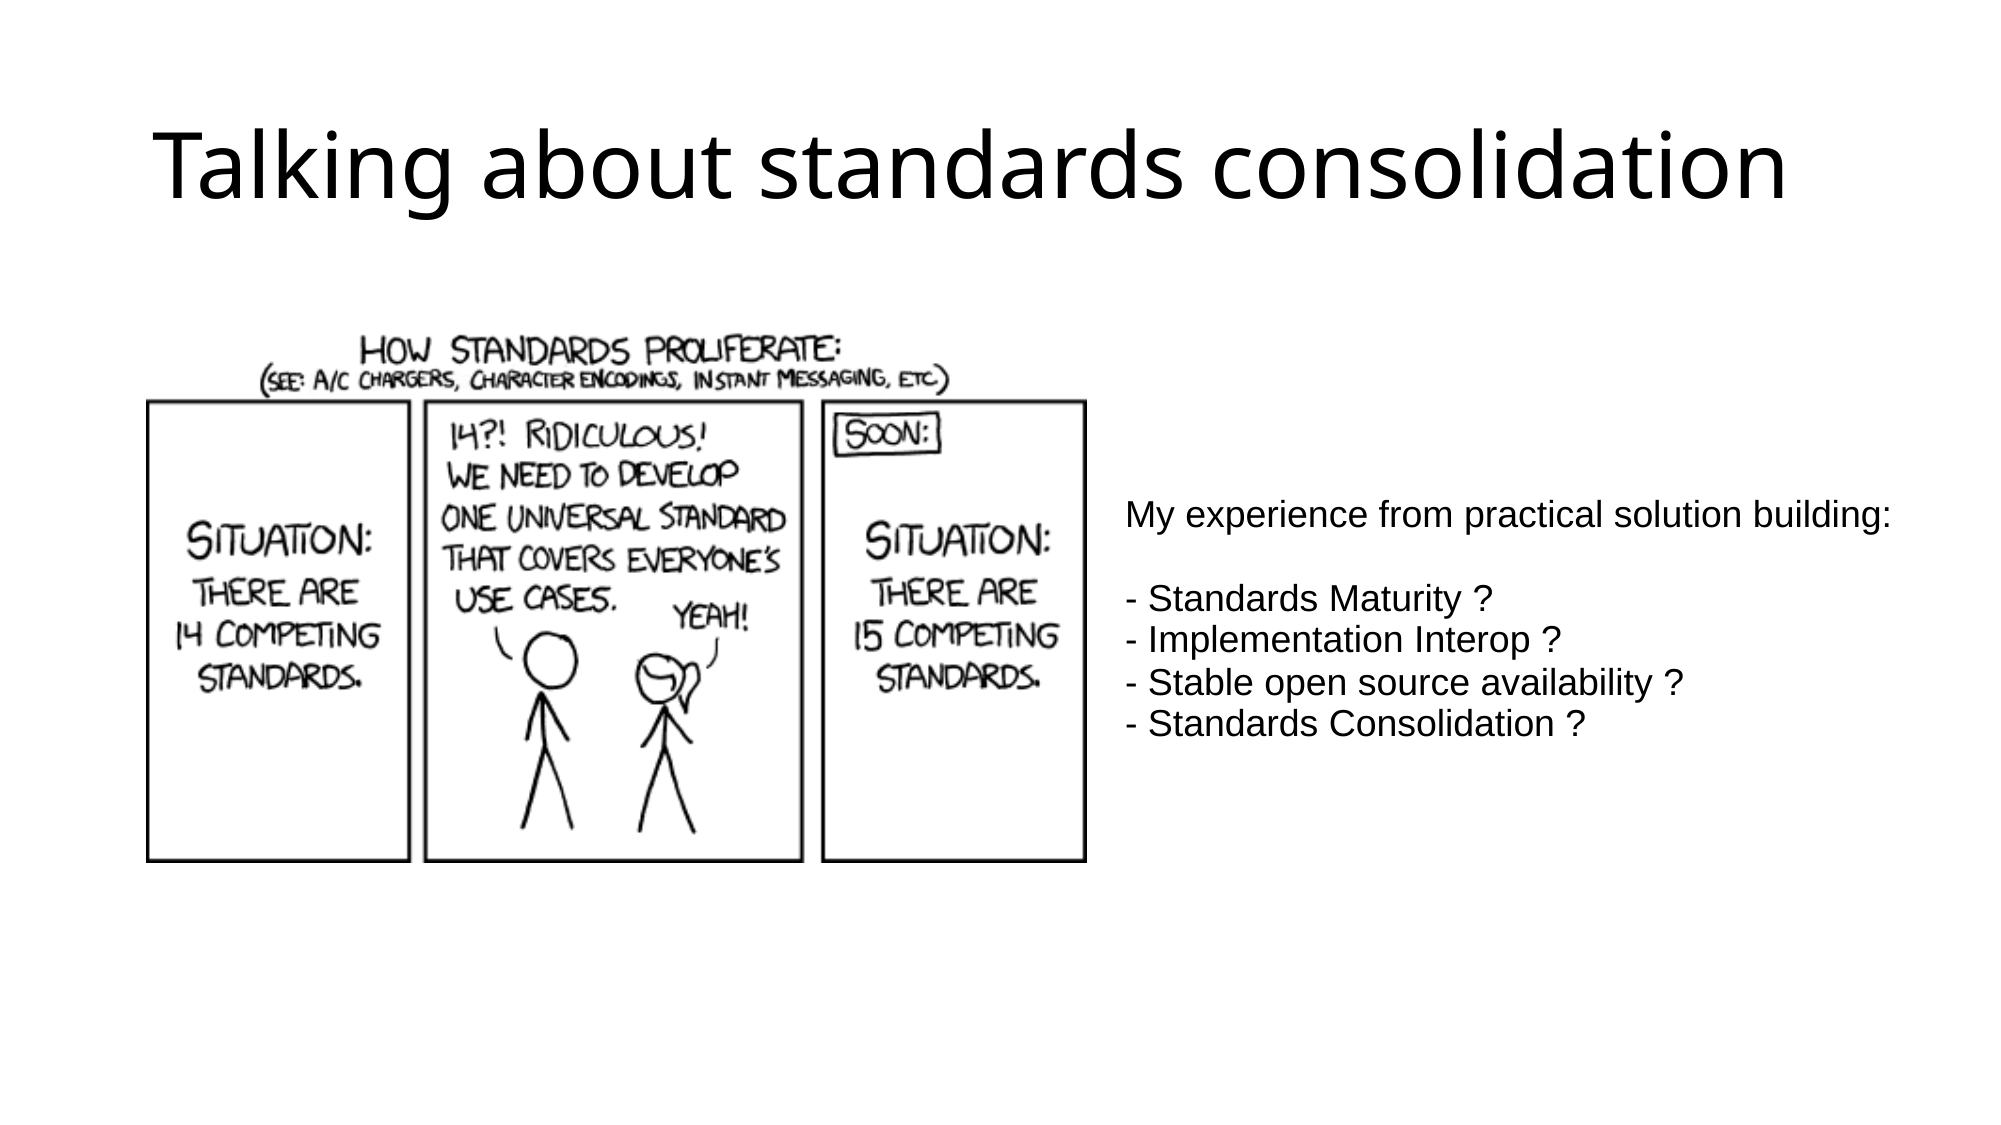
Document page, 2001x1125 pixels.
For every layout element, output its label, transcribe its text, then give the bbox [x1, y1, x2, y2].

title Talking about standards consolidation [137, 59, 1863, 278]
text_box My experience from practical solution building: - Standards Maturity ? - Implementation Interop ? - Stable open source availability ? - Standards Consolidation ? [1110, 485, 1973, 826]
picture [146, 330, 1087, 863]
